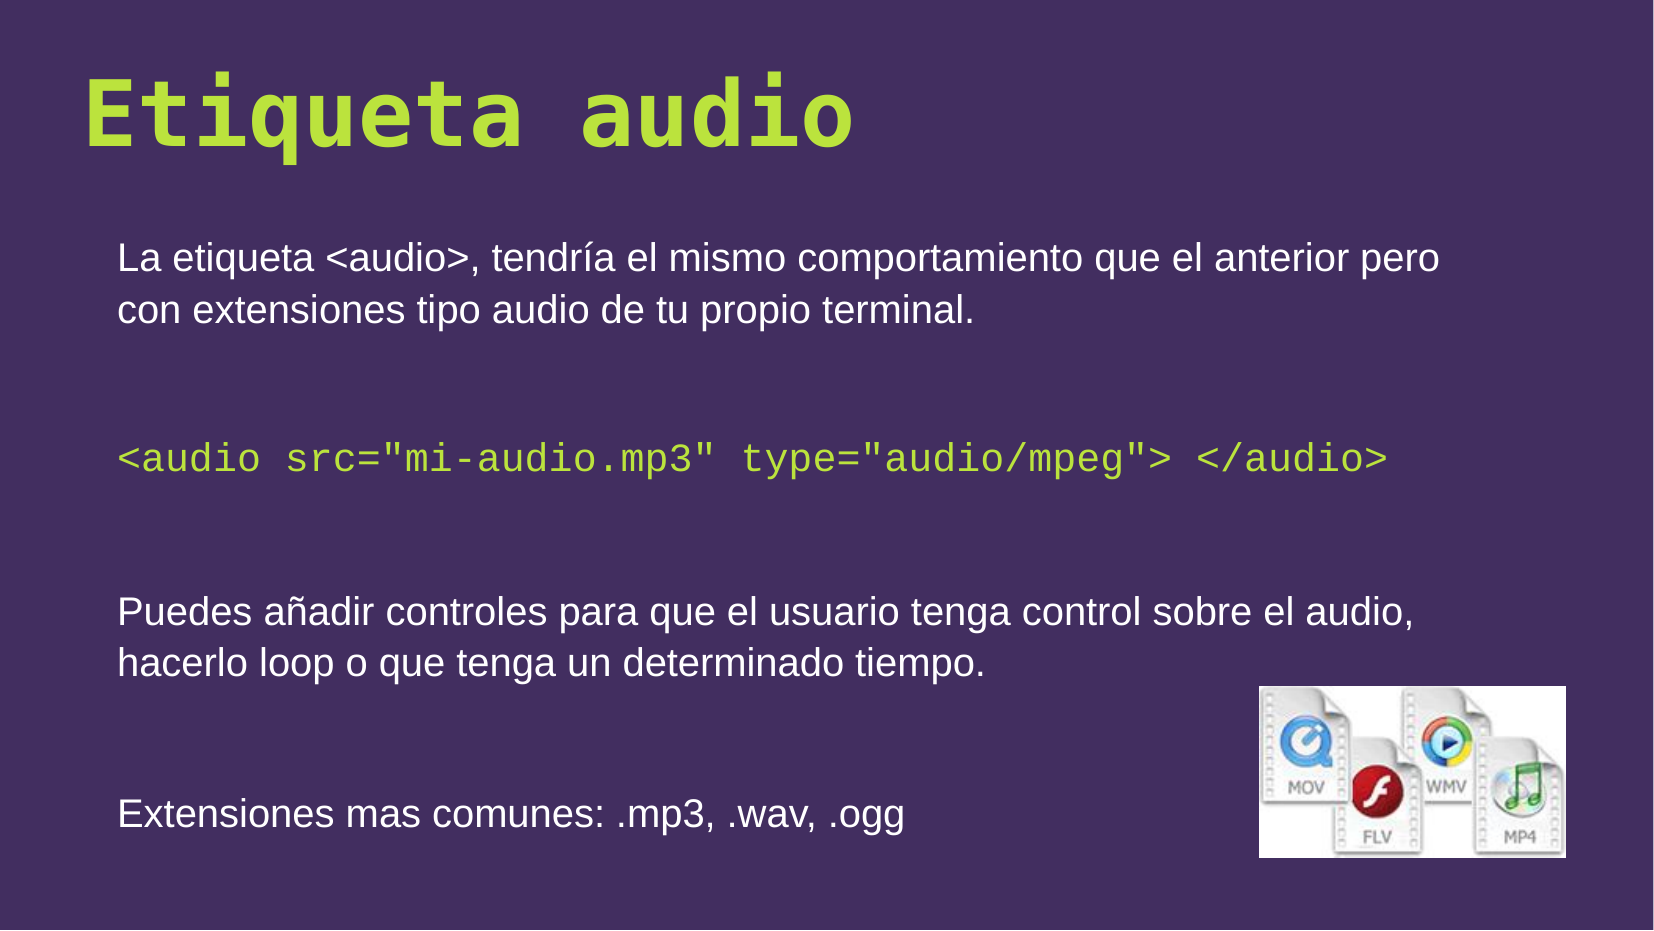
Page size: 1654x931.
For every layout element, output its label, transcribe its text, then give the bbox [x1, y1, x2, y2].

title Etiqueta audio [82, 37, 1571, 193]
picture [1259, 686, 1566, 858]
list La etiqueta <audio>, tendría el mismo comportamiento que el anterior pero con extensiones tipo audio de tu propio terminal. <audio src="mi-audio.mp3" type="audio/mpeg"> </audio> Puedes añadir controles para que el usuario tenga control sobre el audio, hacerlo loop o que tenga un determinado tiempo. Extensiones mas comunes: .mp3, .wav, .ogg [117, 228, 1482, 837]
